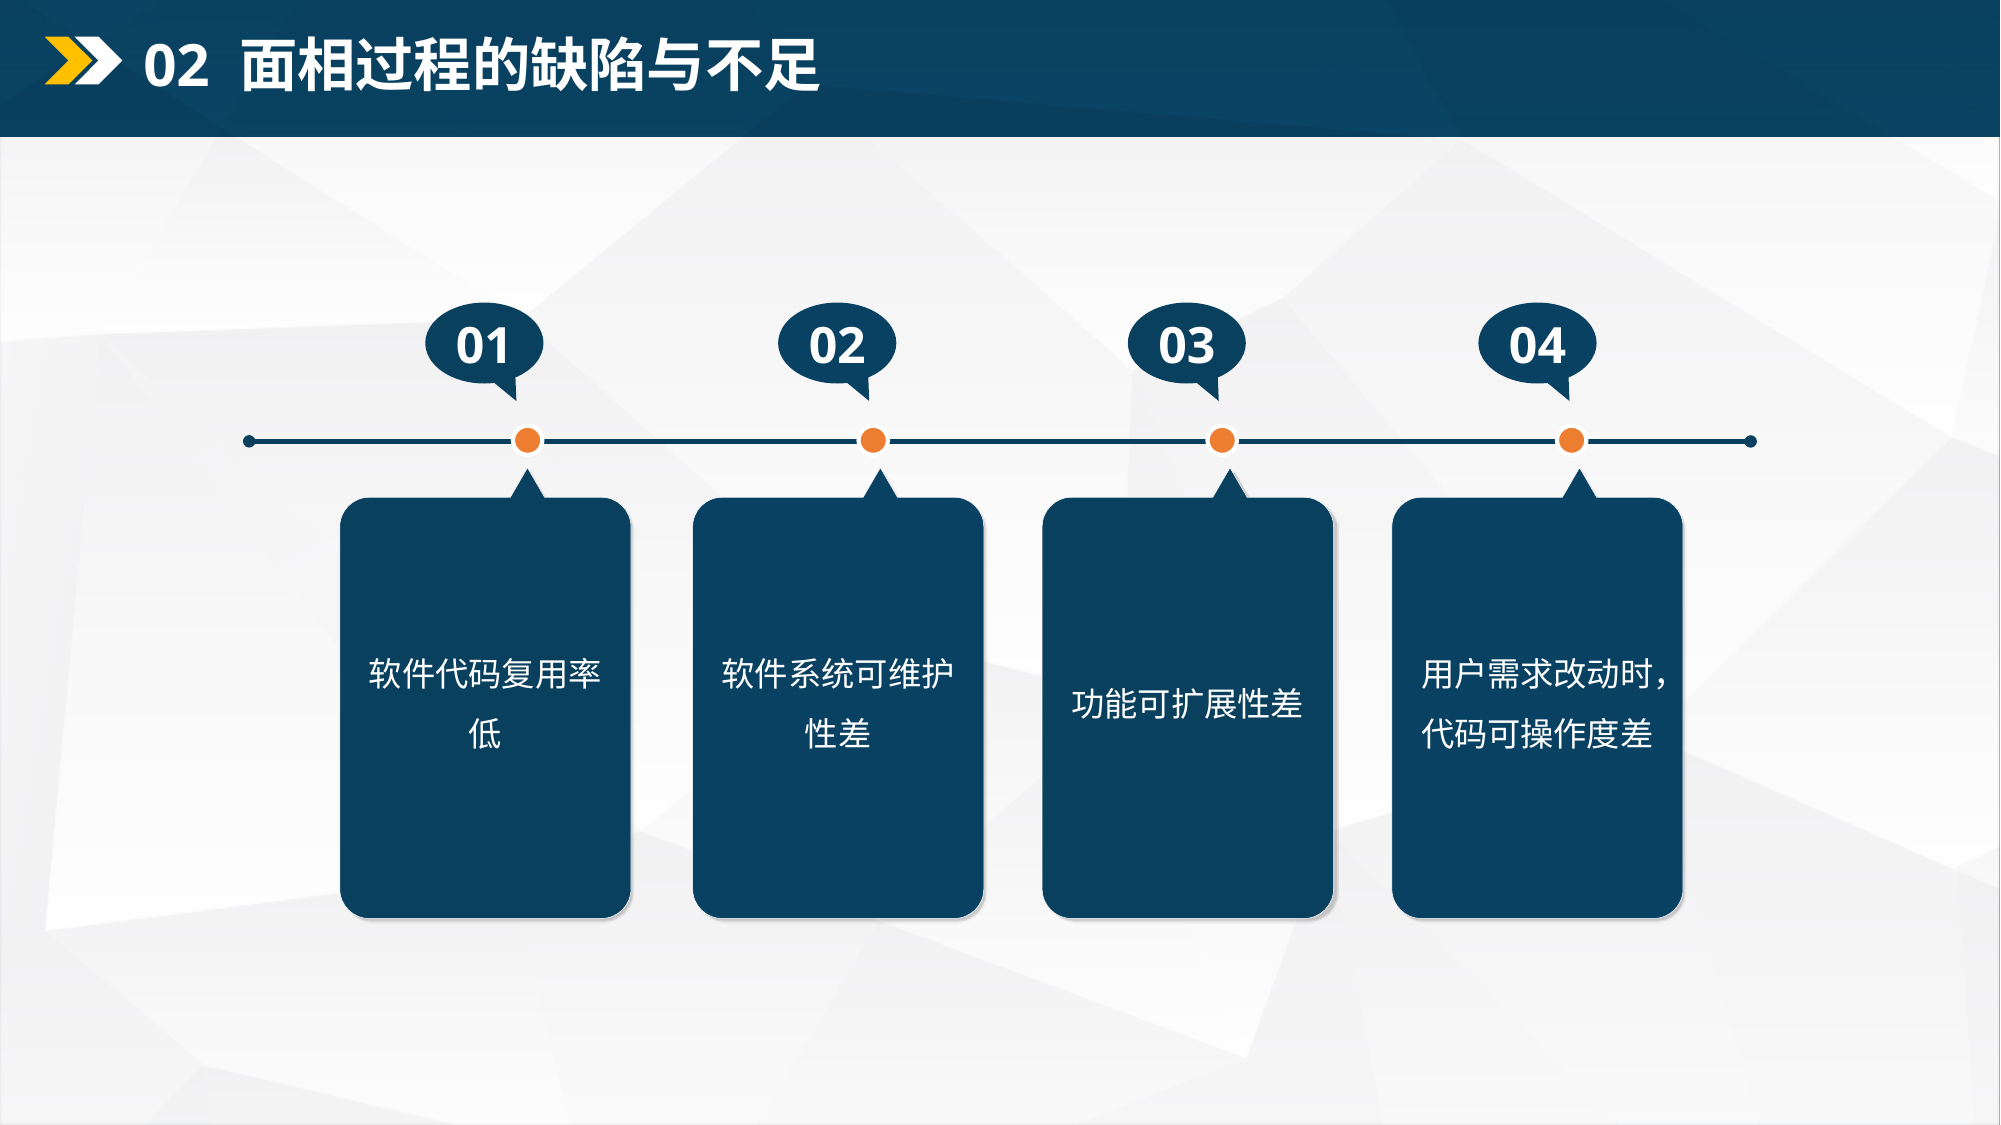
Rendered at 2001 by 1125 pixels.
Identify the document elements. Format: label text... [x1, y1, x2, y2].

text_box 功能可扩展性差 [1042, 467, 1334, 919]
text_box [512, 425, 543, 455]
text_box [858, 425, 888, 455]
text_box 软件代码复用率低 [339, 467, 631, 919]
text_box 03 [1127, 302, 1246, 402]
text_box [1556, 425, 1587, 455]
text_box 用户需求改动时，代码可操作度差 [1391, 467, 1684, 919]
picture [0, 0, 2000, 1125]
text_box 01 [425, 302, 544, 402]
text_box 02 面相过程的缺陷与不足 [128, 21, 837, 106]
text_box 02 [778, 302, 897, 402]
text_box [74, 36, 123, 85]
text_box [44, 36, 93, 85]
text_box 04 [1478, 302, 1597, 402]
text_box [1207, 425, 1237, 455]
text_box 软件系统可维护性差 [692, 467, 984, 919]
